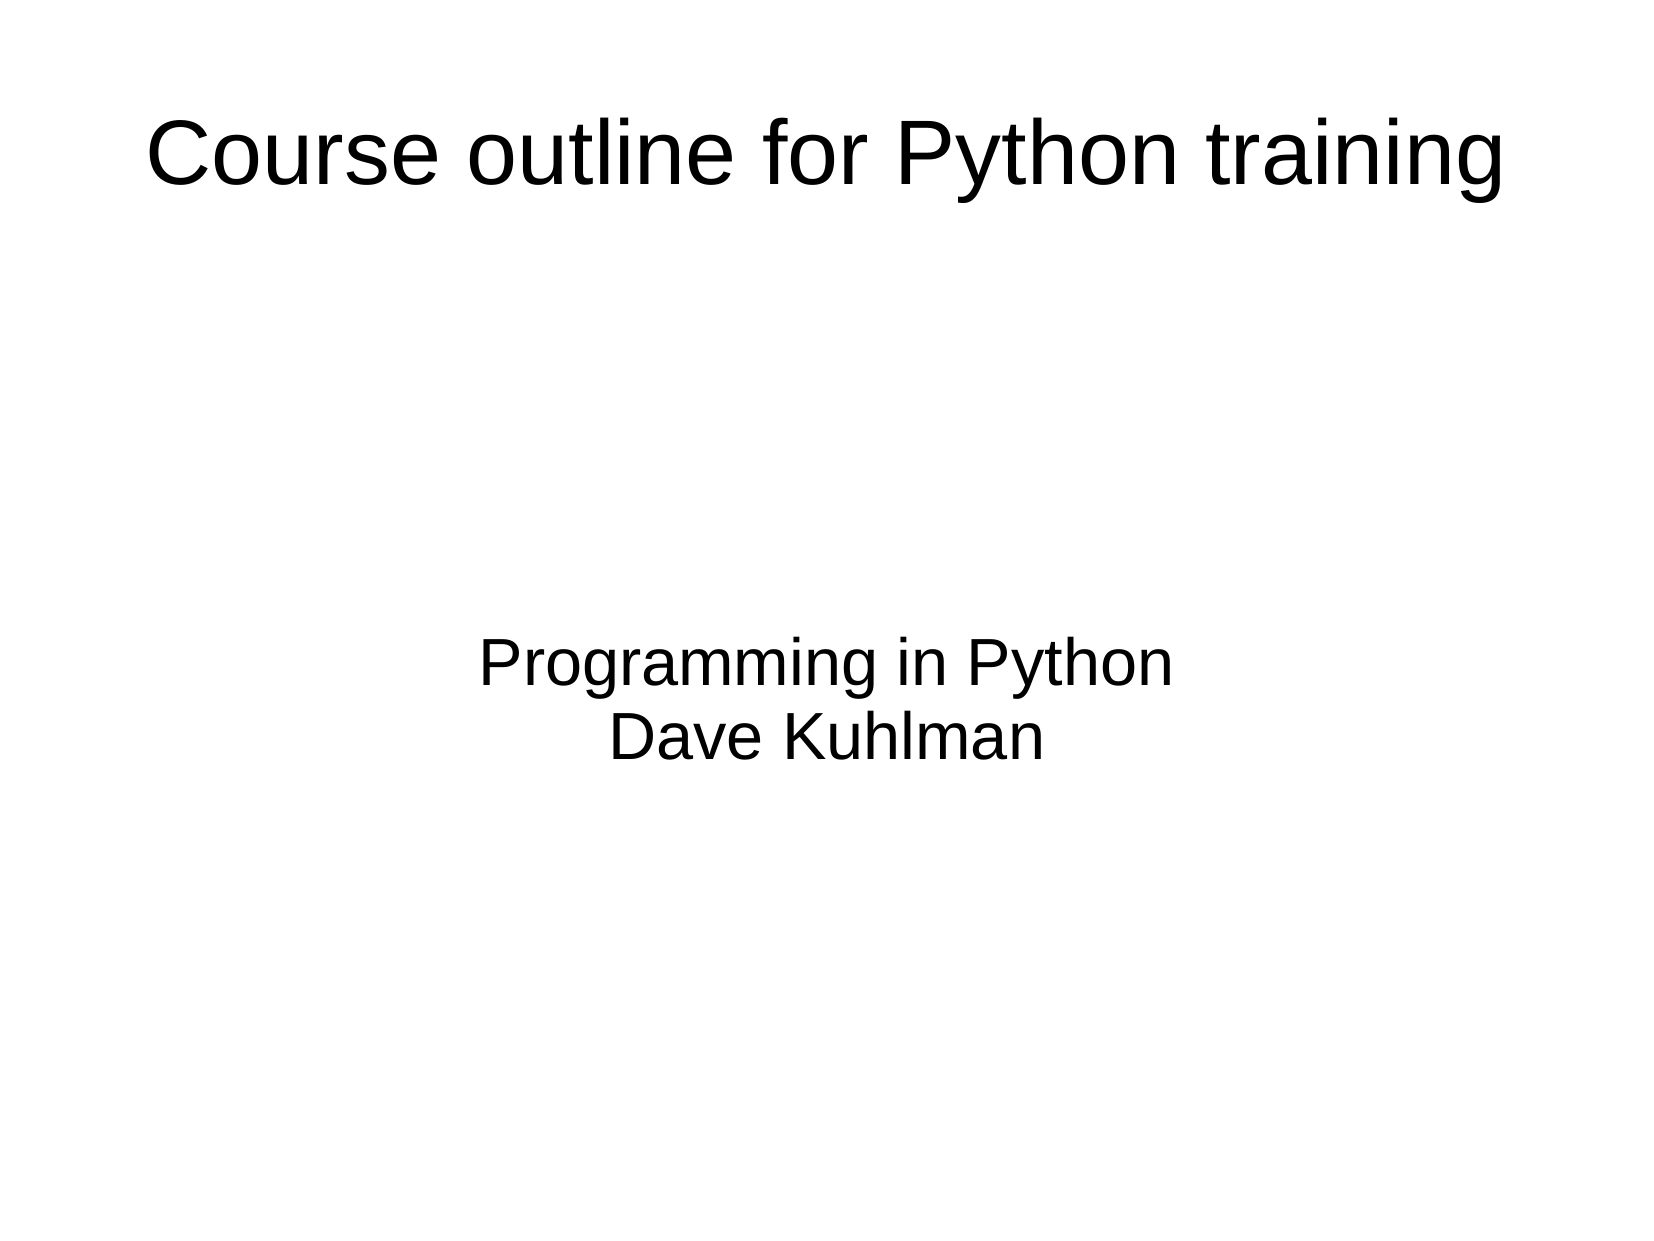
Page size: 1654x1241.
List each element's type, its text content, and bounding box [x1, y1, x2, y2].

subtitle Programming in Python Dave Kuhlman [82, 290, 1571, 1109]
title Course outline for Python training [82, 49, 1571, 257]
